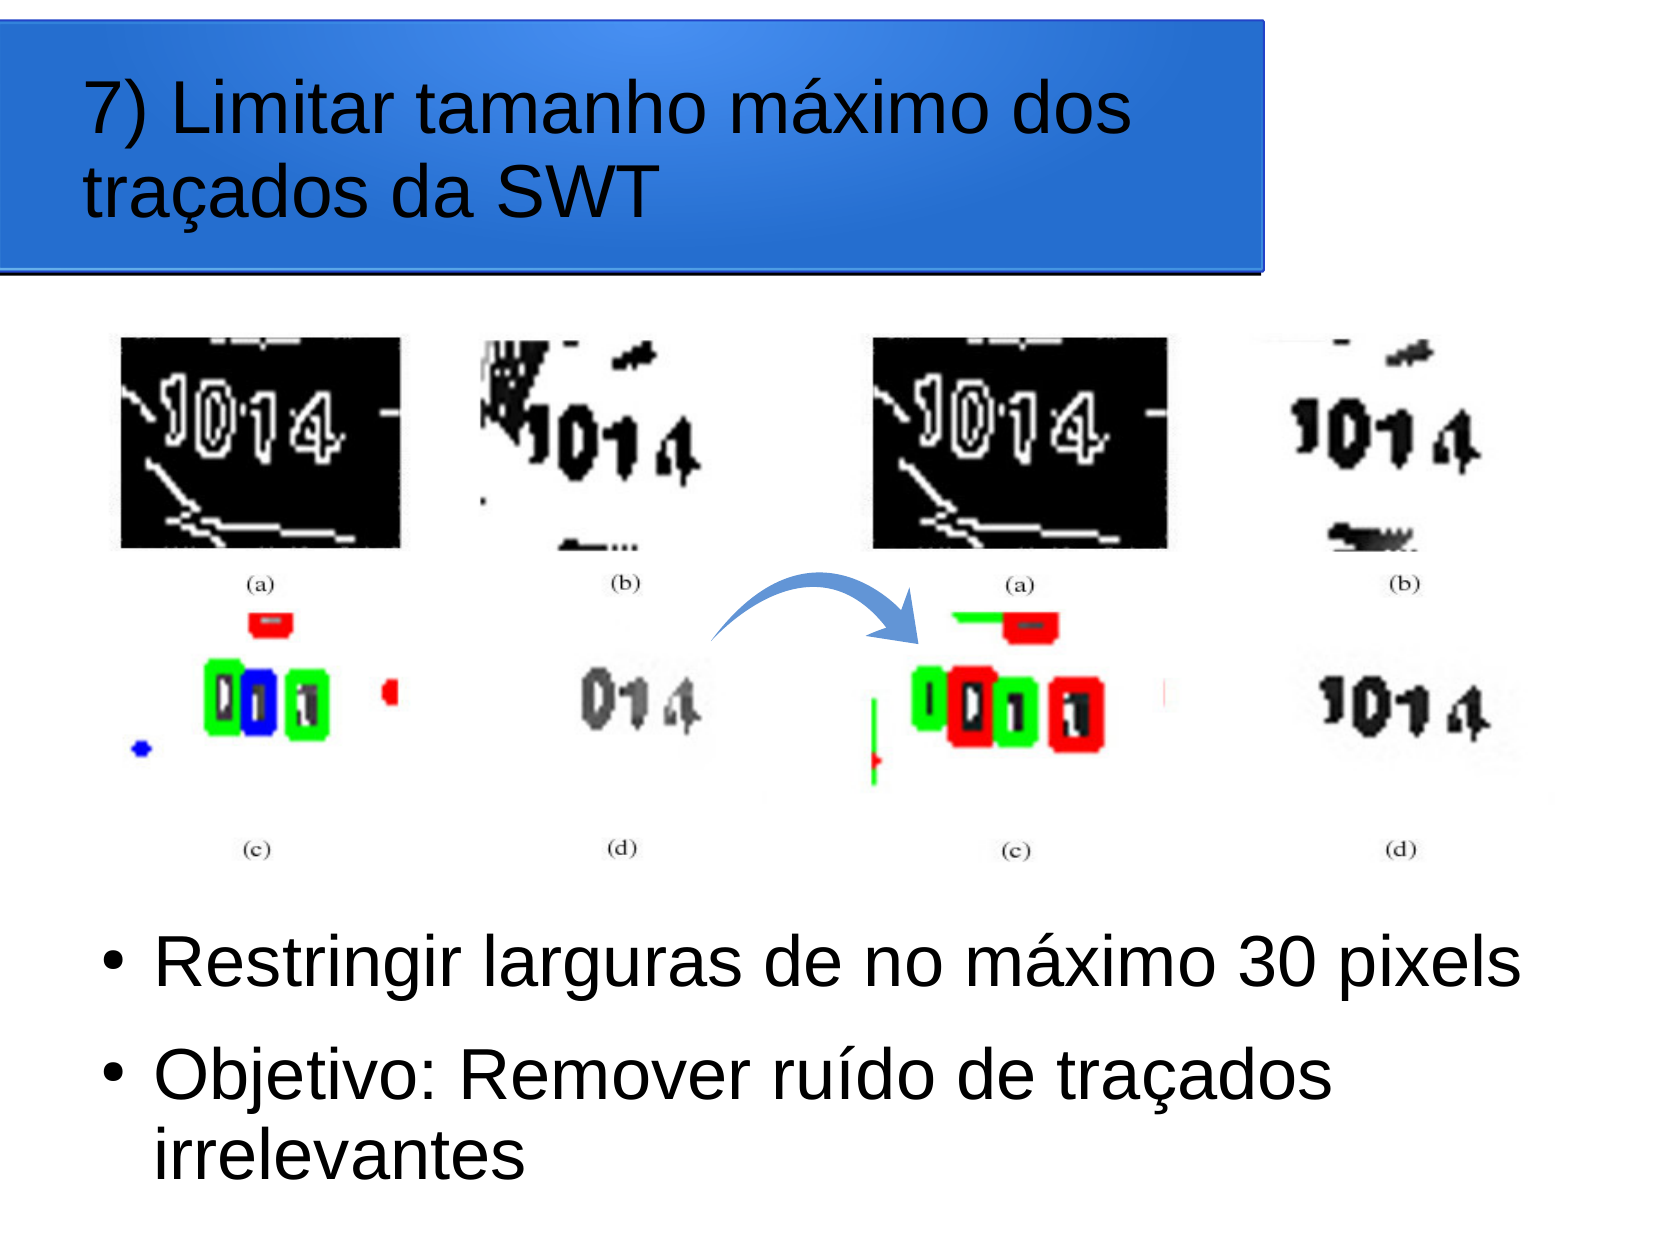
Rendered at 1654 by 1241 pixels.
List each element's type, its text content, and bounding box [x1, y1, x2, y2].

list Restringir larguras de no máximo 30 pixels Objetivo: Remover ruído de traçados irrelevantes [82, 921, 1571, 1229]
title 7) Limitar tamanho máximo dos traçados da SWT [82, 47, 1235, 252]
picture [82, 299, 1571, 898]
